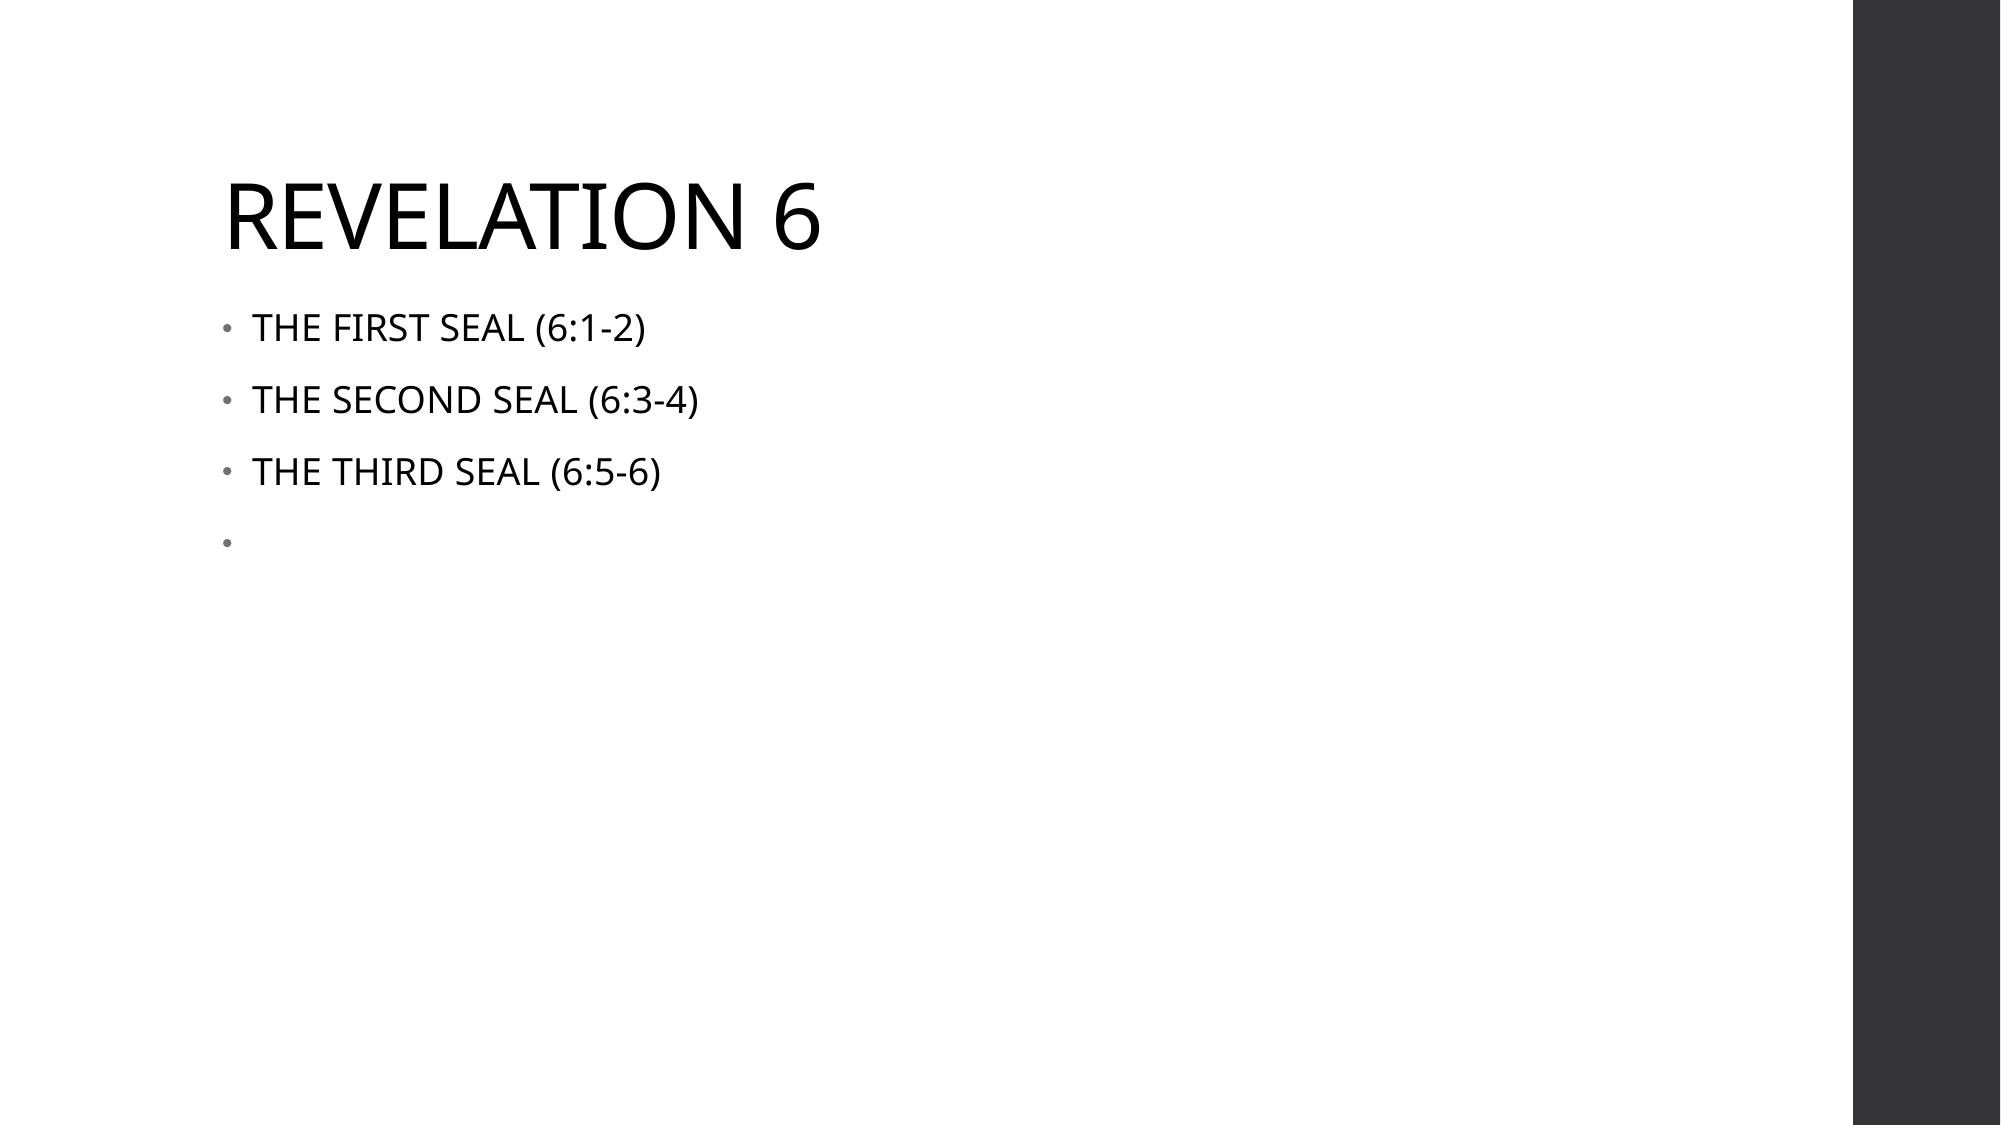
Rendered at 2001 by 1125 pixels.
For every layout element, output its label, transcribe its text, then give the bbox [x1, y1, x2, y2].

title REVELATION 6 [206, 60, 1797, 278]
list THE FIRST SEAL (6:1-2) THE SECOND SEAL (6:3-4) THE THIRD SEAL (6:5-6) [206, 299, 1617, 1014]
